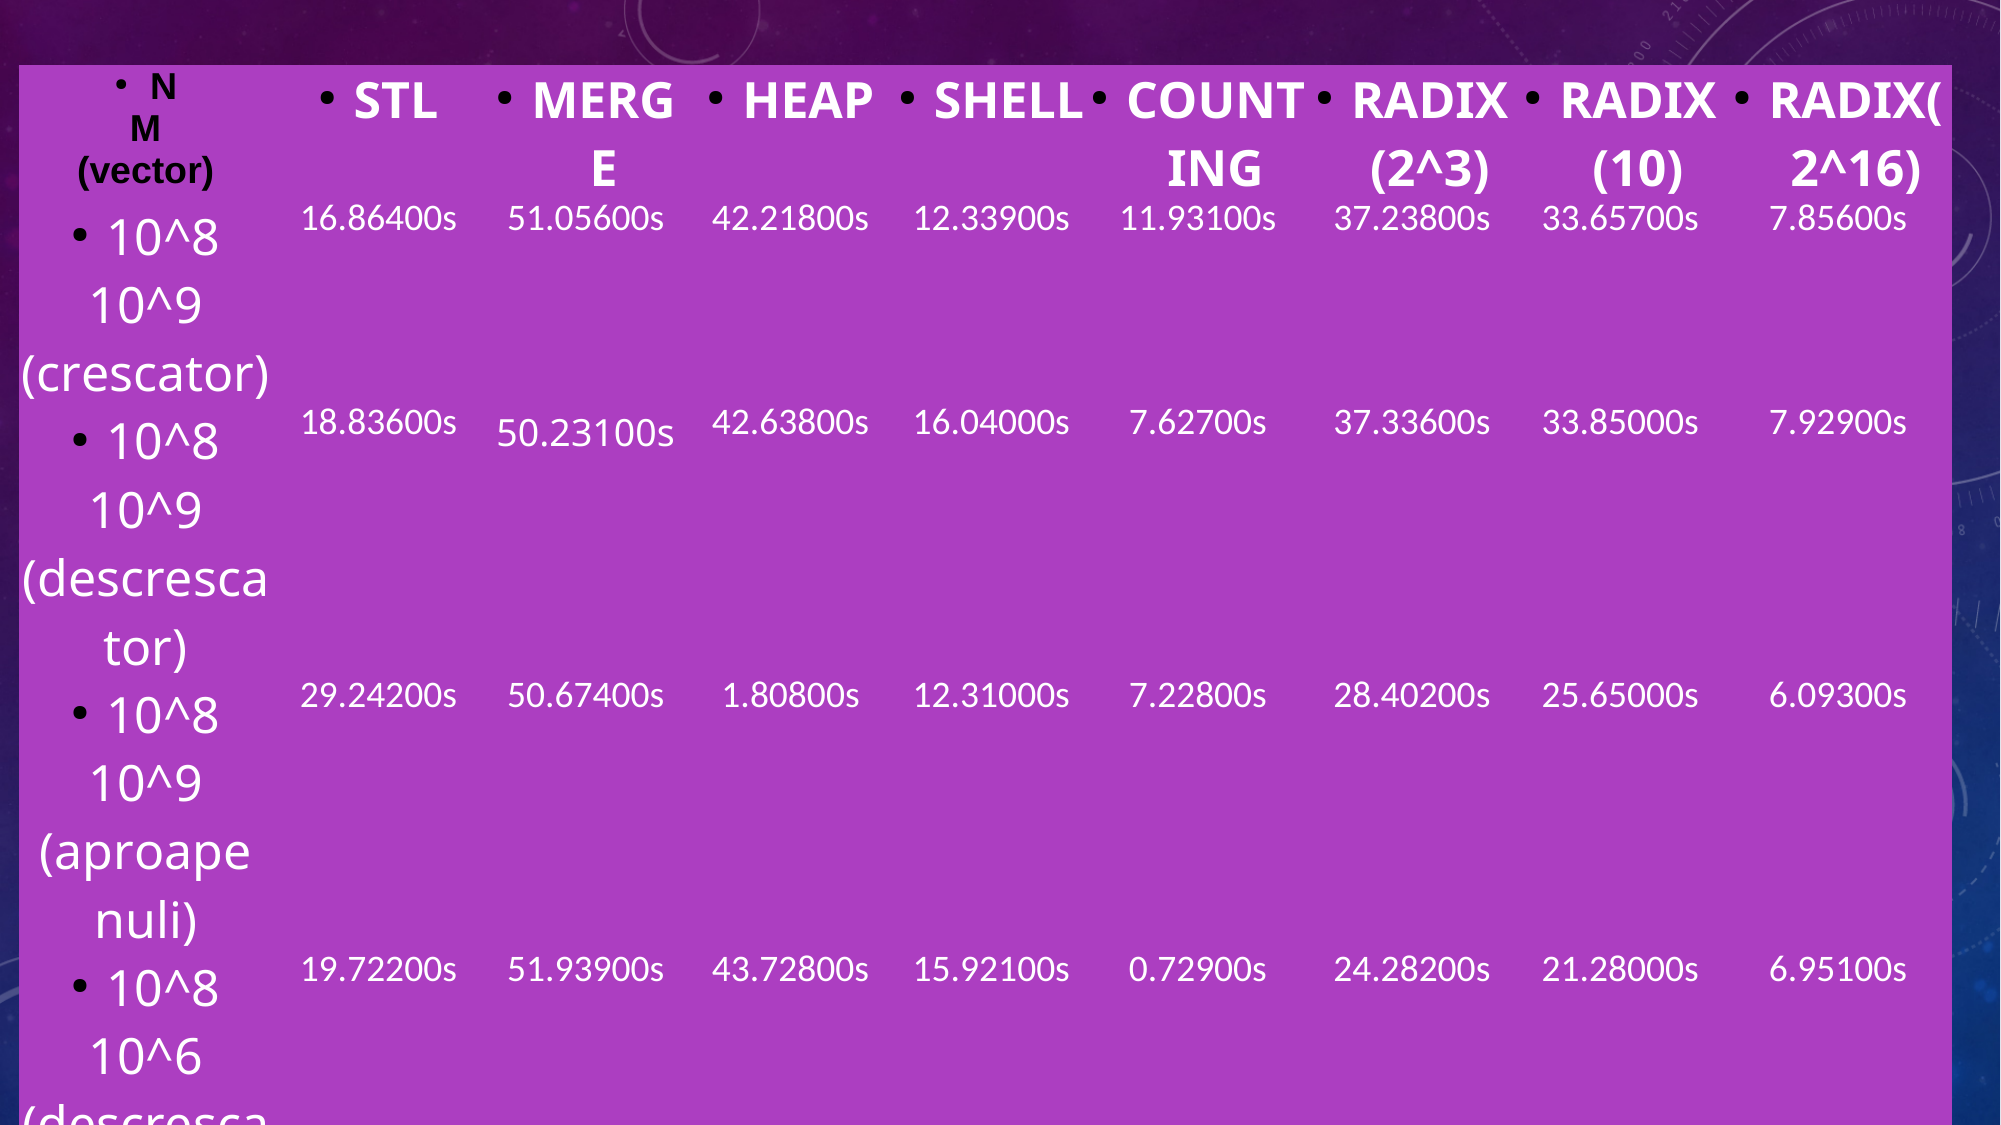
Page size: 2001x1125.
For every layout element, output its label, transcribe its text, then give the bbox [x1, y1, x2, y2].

table_header RADIX(2^16) [1724, 65, 1952, 202]
table_cell 42.21800s [687, 202, 894, 407]
table_cell 51.93900s [485, 953, 687, 1125]
table_cell 19.72200s [272, 953, 485, 1125]
table_cell 24.28200s [1307, 953, 1517, 1125]
table_cell 12.31000s [894, 680, 1088, 953]
table_cell 21.28000s [1517, 953, 1724, 1125]
table_header STL [272, 65, 485, 202]
table_header COUNTING [1088, 65, 1307, 202]
table_cell 37.23800s [1307, 202, 1517, 407]
table_cell 1.80800s [687, 680, 894, 953]
table_cell 10^8 10^6 (descrescator) [19, 953, 272, 1125]
table_cell 33.85000s [1517, 407, 1724, 680]
table_header HEAP [687, 65, 894, 202]
table_cell 28.40200s [1307, 680, 1517, 953]
table_cell 7.62700s [1088, 407, 1307, 680]
table_cell 6.09300s [1724, 680, 1952, 953]
table_cell 12.33900s [894, 202, 1088, 407]
table_cell 18.83600s [272, 407, 485, 680]
table_cell 51.05600s [485, 202, 687, 407]
table_cell 37.33600s [1307, 407, 1517, 680]
table_cell 10^8 10^9 (crescator) [19, 202, 272, 407]
table_cell 25.65000s [1517, 680, 1724, 953]
table_cell 10^8 10^9 (aproape nuli) [19, 680, 272, 953]
table_cell 0.72900s [1088, 953, 1307, 1125]
table_cell 7.92900s [1724, 407, 1952, 680]
table_cell 15.92100s [894, 953, 1088, 1125]
table_header SHELL [894, 65, 1088, 202]
table_cell 50.23100s [485, 407, 687, 680]
table_cell 42.63800s [687, 407, 894, 680]
table_header RADIX(2^3) [1307, 65, 1517, 202]
table_cell 10^8 10^9 (descrescator) [19, 407, 272, 680]
table_header RADIX(10) [1517, 65, 1724, 202]
table_cell 11.93100s [1088, 202, 1307, 407]
table_cell 16.04000s [894, 407, 1088, 680]
table_header N M (vector) [19, 65, 272, 202]
table_cell 29.24200s [272, 680, 485, 953]
table_cell 43.72800s [687, 953, 894, 1125]
table_cell 7.22800s [1088, 680, 1307, 953]
table_cell 50.67400s [485, 680, 687, 953]
table_header MERGE [485, 65, 687, 202]
table_cell 16.86400s [272, 202, 485, 407]
table_cell 6.95100s [1724, 953, 1952, 1125]
table_cell 7.85600s [1724, 202, 1952, 407]
table_cell 33.65700s [1517, 202, 1724, 407]
